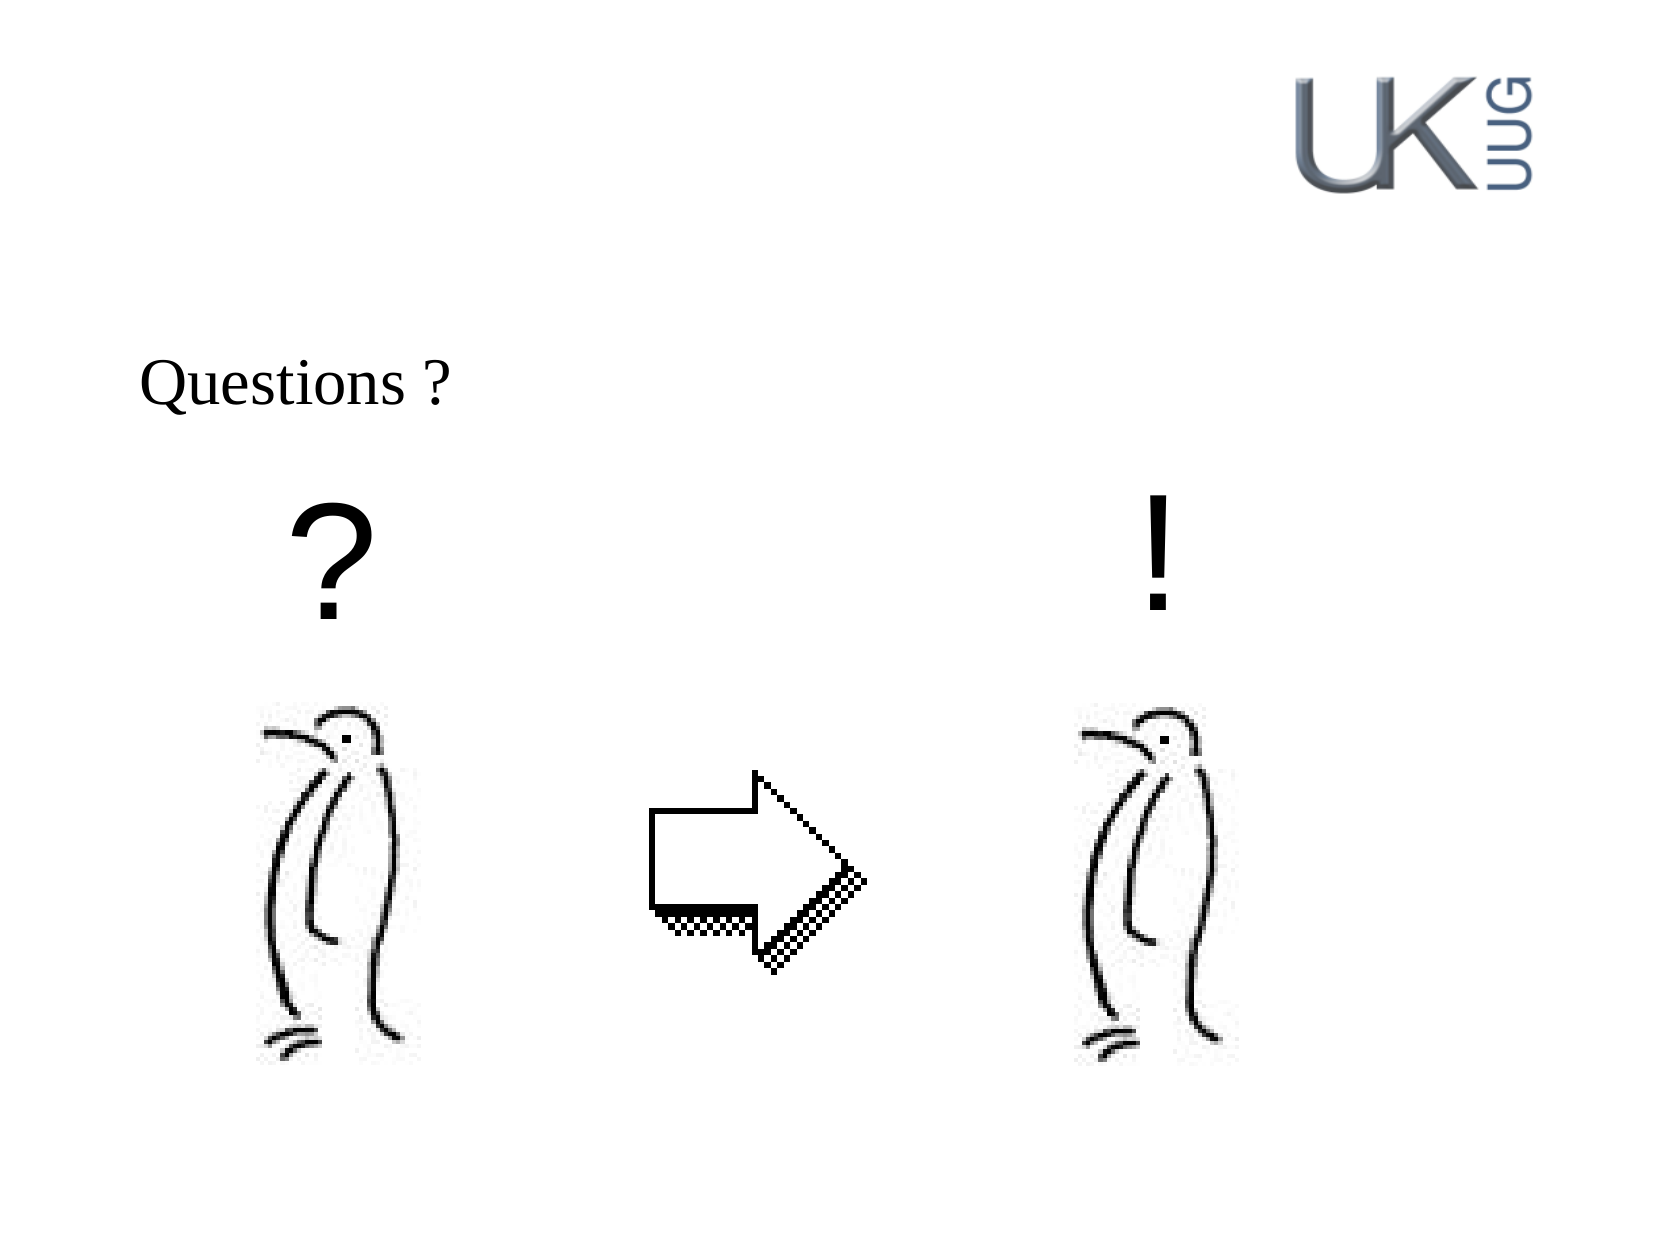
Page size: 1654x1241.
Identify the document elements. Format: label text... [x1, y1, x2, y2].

list Questions ? [121, 344, 1534, 1127]
picture [1289, 74, 1538, 196]
